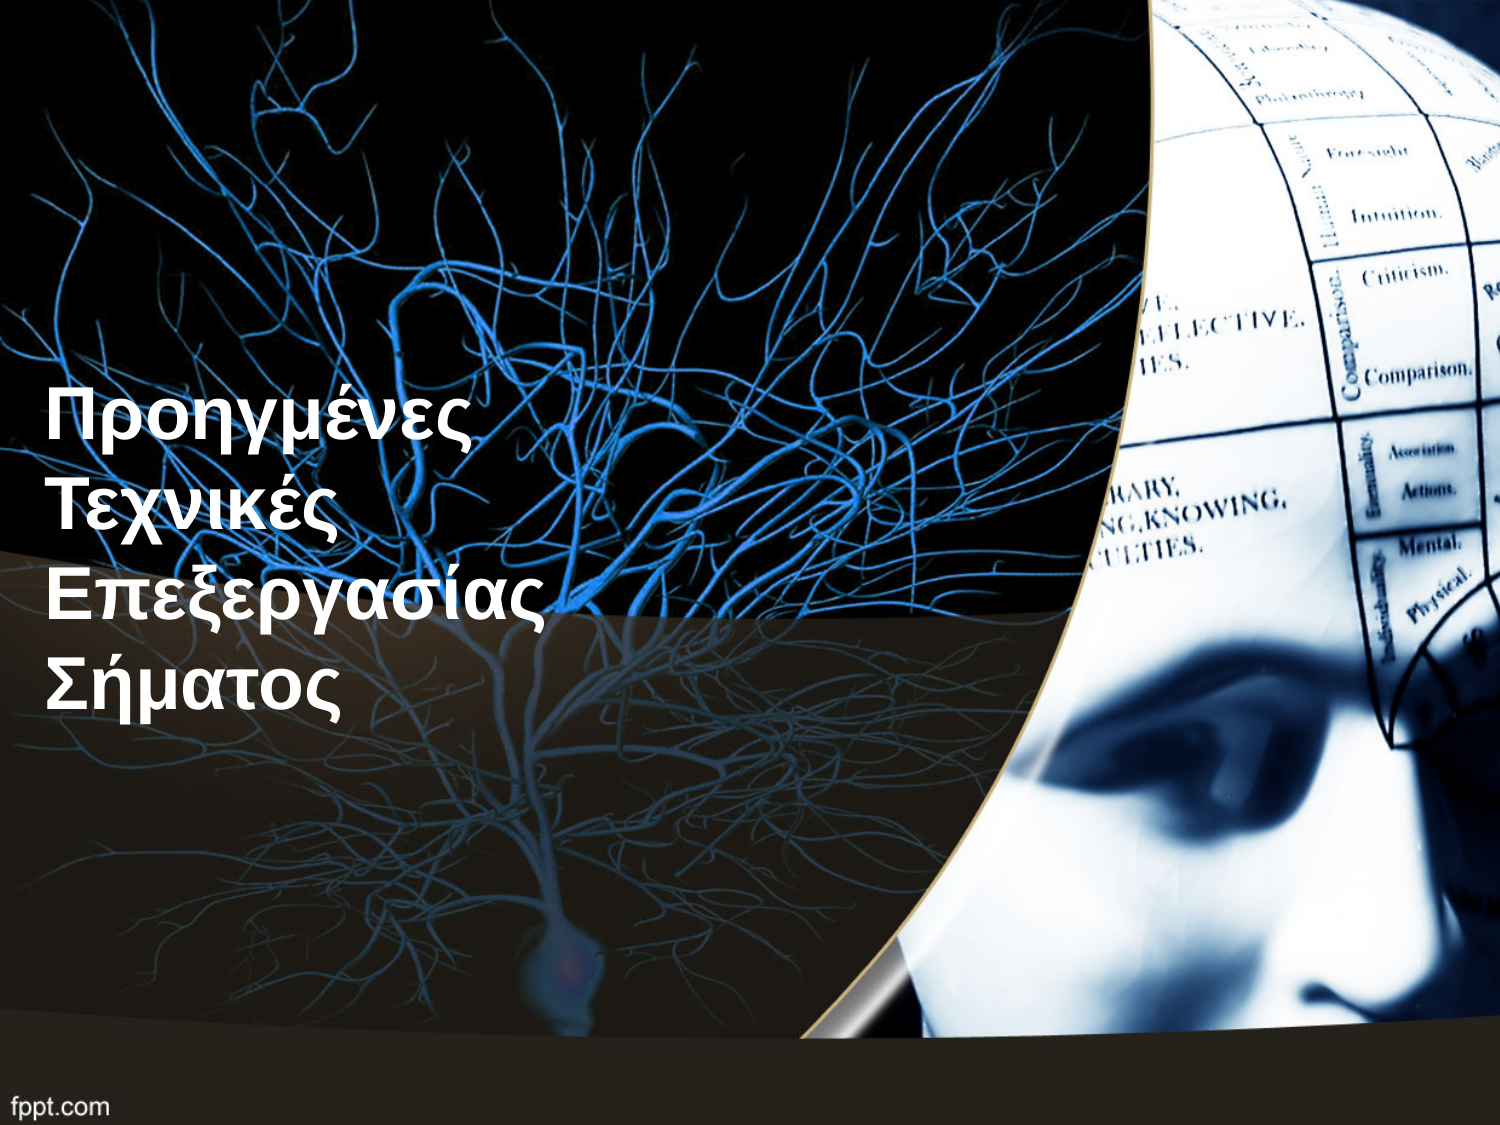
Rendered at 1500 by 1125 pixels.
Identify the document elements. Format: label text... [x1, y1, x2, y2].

title Προηγμένες Τεχνικές Επεξεργασίας Σήματος [29, 491, 774, 598]
picture [0, 0, 1500, 1125]
